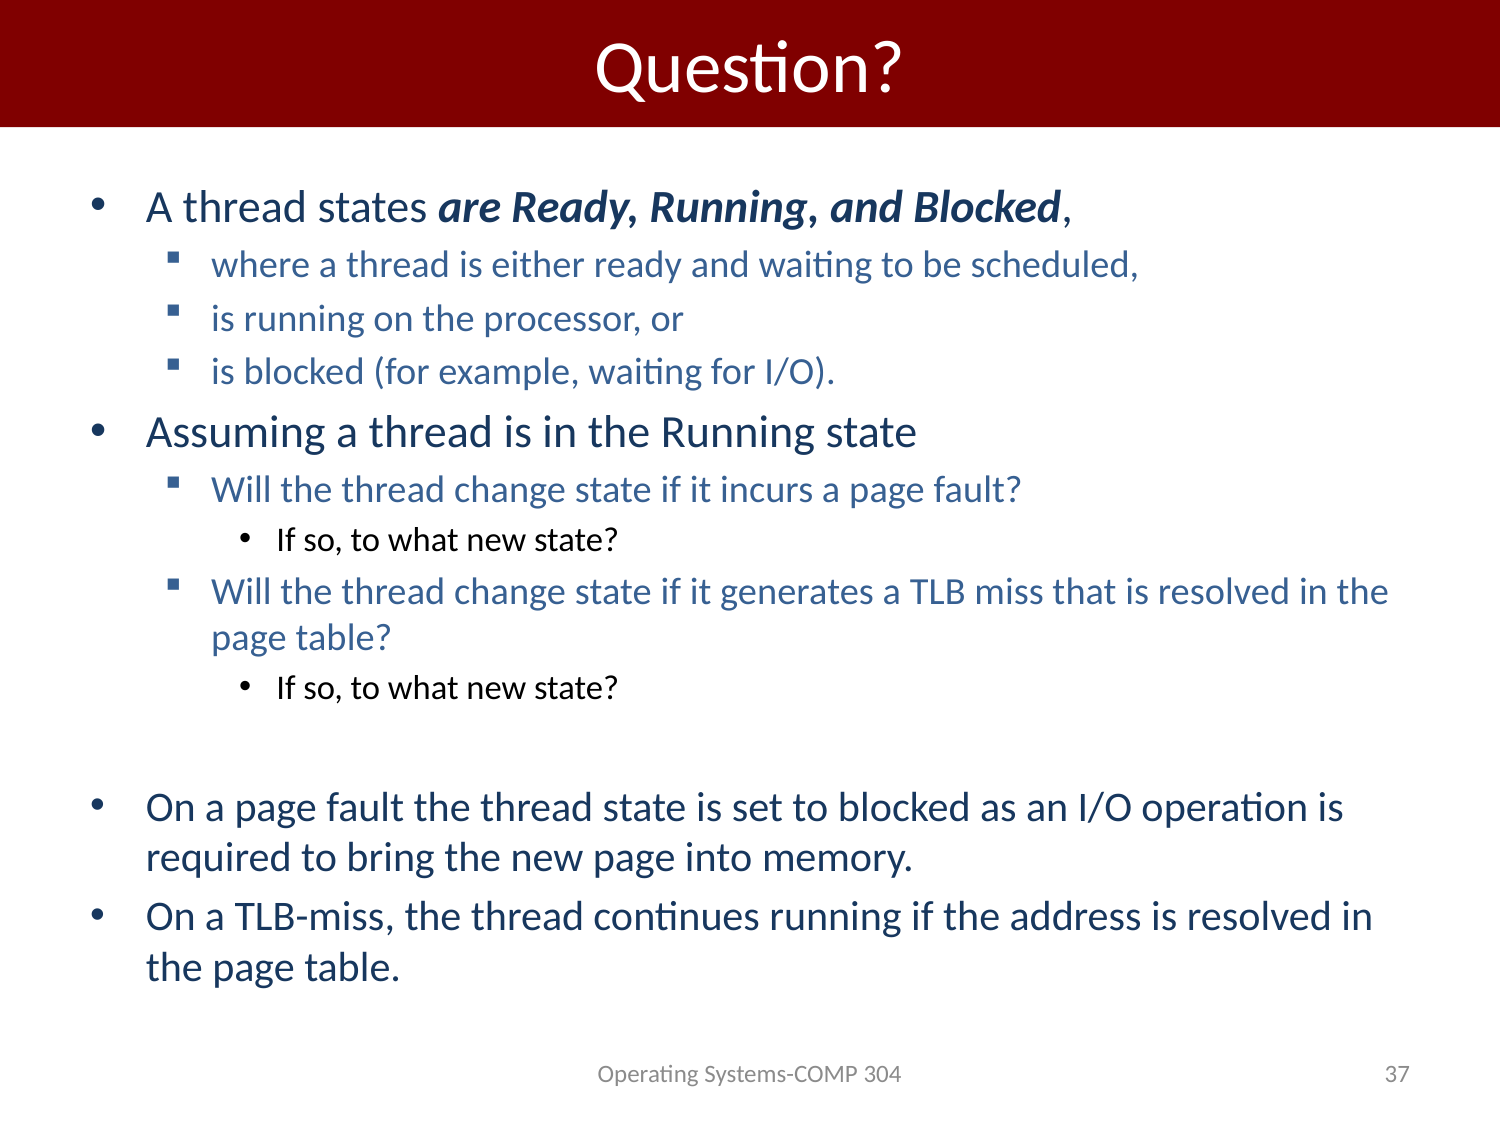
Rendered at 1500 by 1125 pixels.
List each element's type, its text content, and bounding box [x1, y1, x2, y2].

list A thread states are Ready, Running, and Blocked, where a thread is either ready and waiting to be scheduled, is running on the processor, or is blocked (for example, waiting for I/O). Assuming a thread is in the Running state Will the thread change state if it incurs a page fault? If so, to what new state? Will the thread change state if it generates a TLB miss that is resolved in the page table? If so, to what new state? On a page fault the thread state is set to blocked as an I/O operation is required to bring the new page into memory. On a TLB-miss, the thread continues running if the address is resolved in the page table. [75, 168, 1425, 1005]
title Question? [0, 0, 1500, 128]
